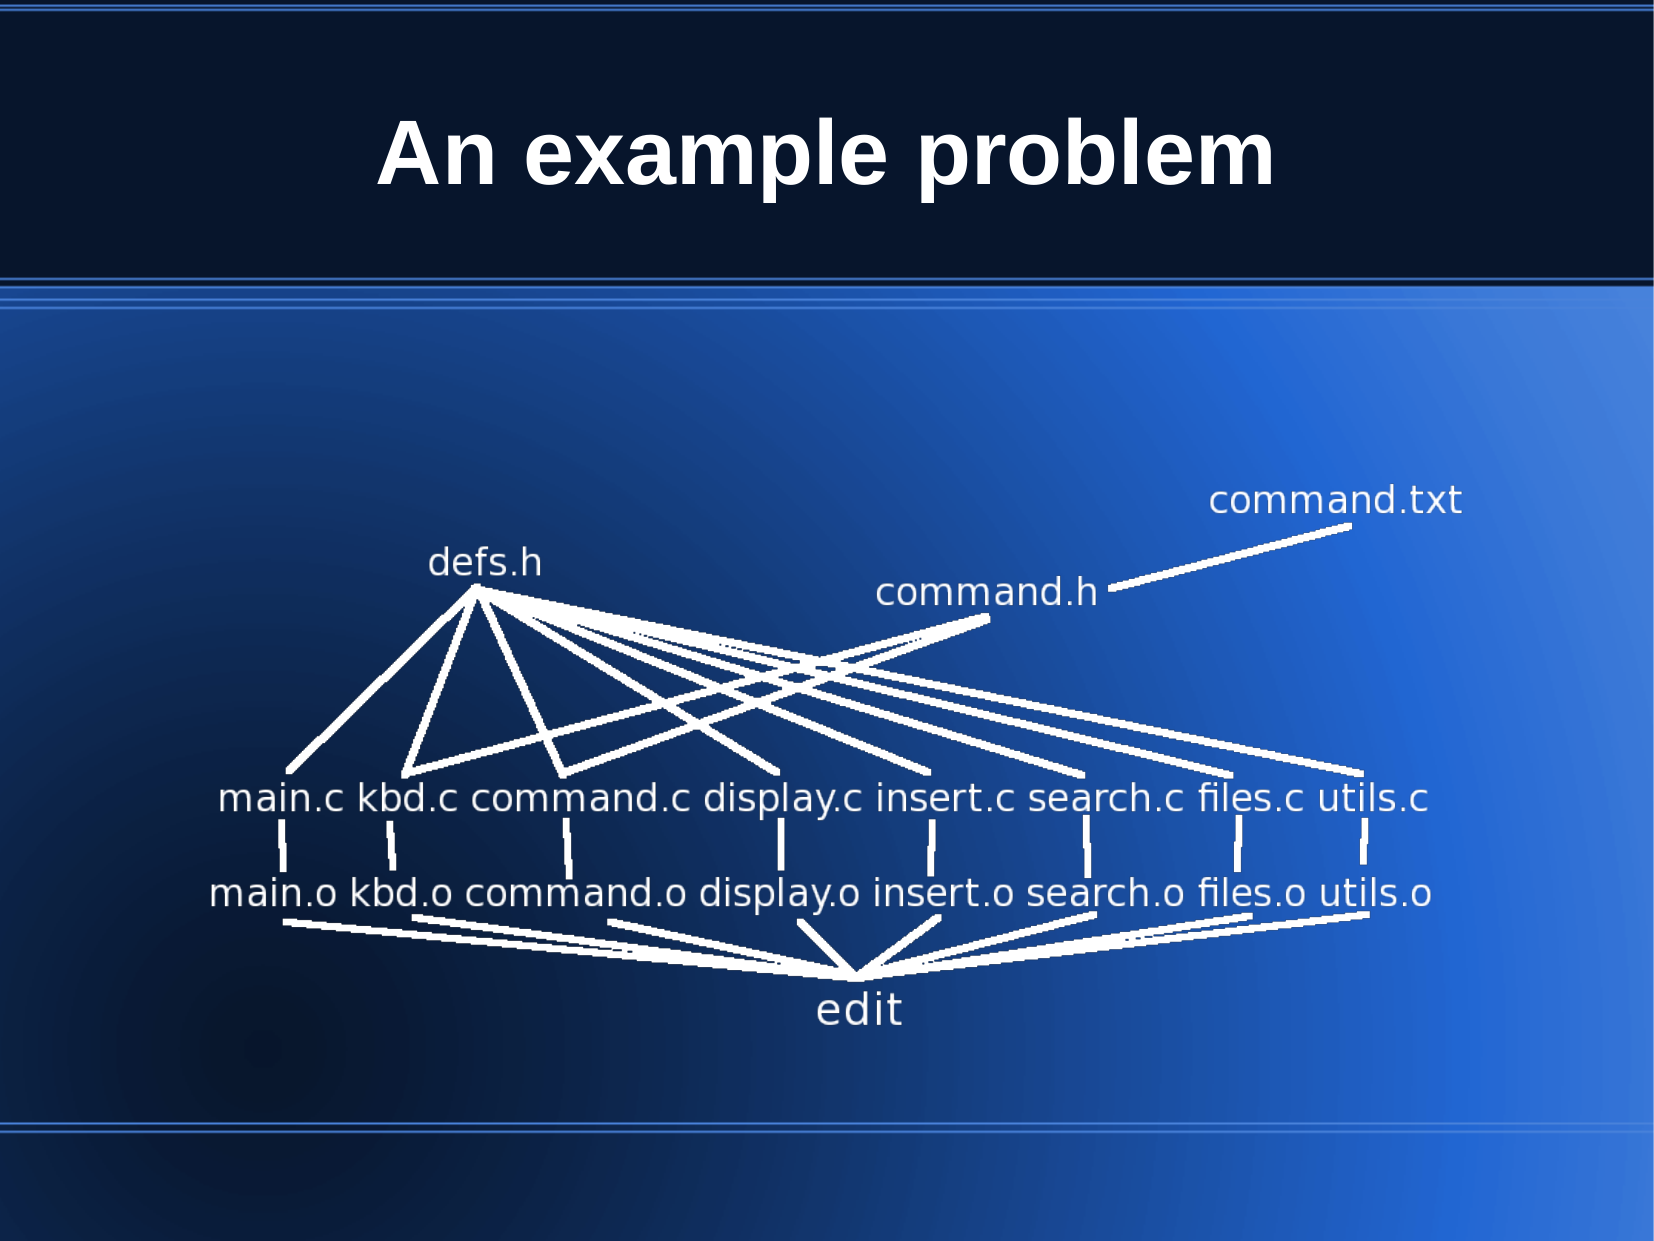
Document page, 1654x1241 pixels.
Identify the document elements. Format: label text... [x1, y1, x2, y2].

title An example problem [82, 49, 1571, 257]
picture [0, 0, 1654, 1241]
